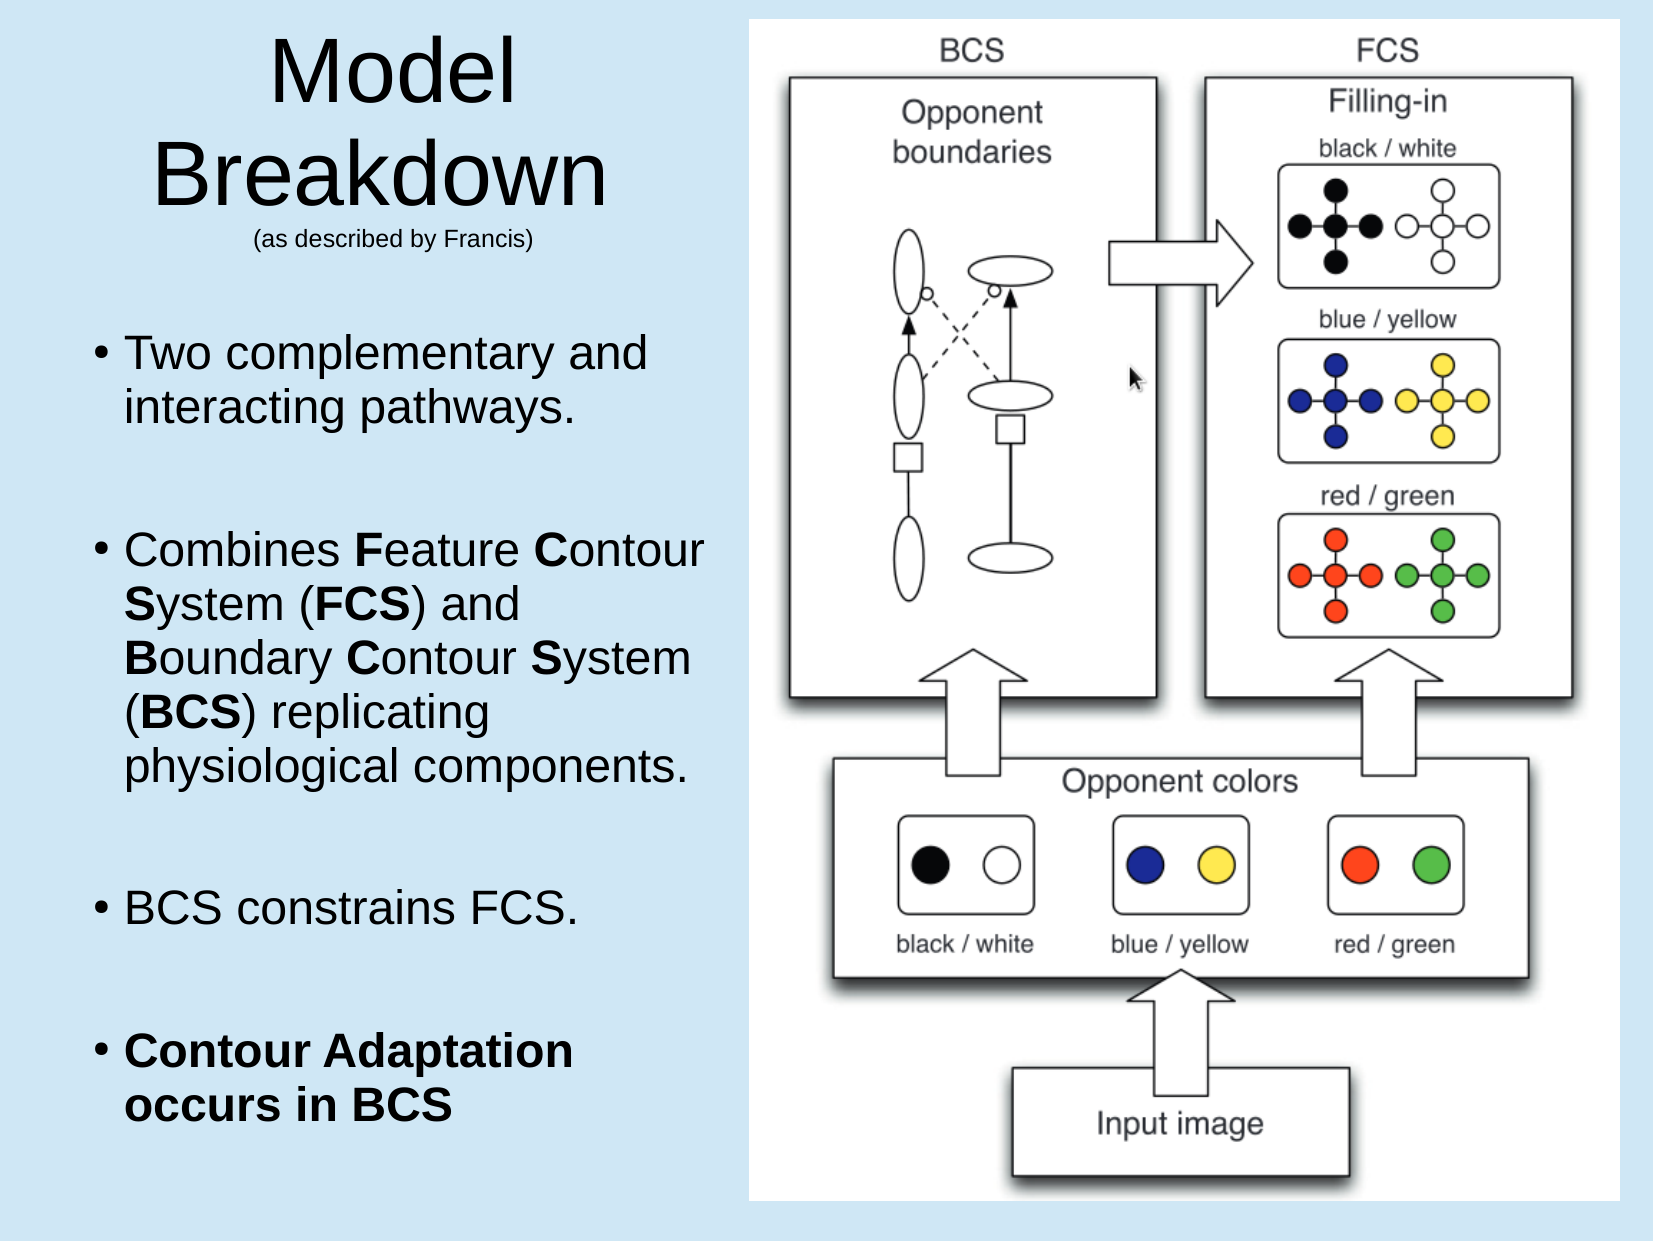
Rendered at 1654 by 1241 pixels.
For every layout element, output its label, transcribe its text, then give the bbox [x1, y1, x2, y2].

picture [749, 19, 1620, 1201]
list Two complementary and interacting pathways. Combines Feature Contour System (FCS) and Boundary Contour System (BCS) replicating physiological components. BCS constrains FCS. Contour Adaptation occurs in BCS [82, 255, 720, 1156]
title Model Breakdown (as described by Francis) [37, 19, 749, 254]
